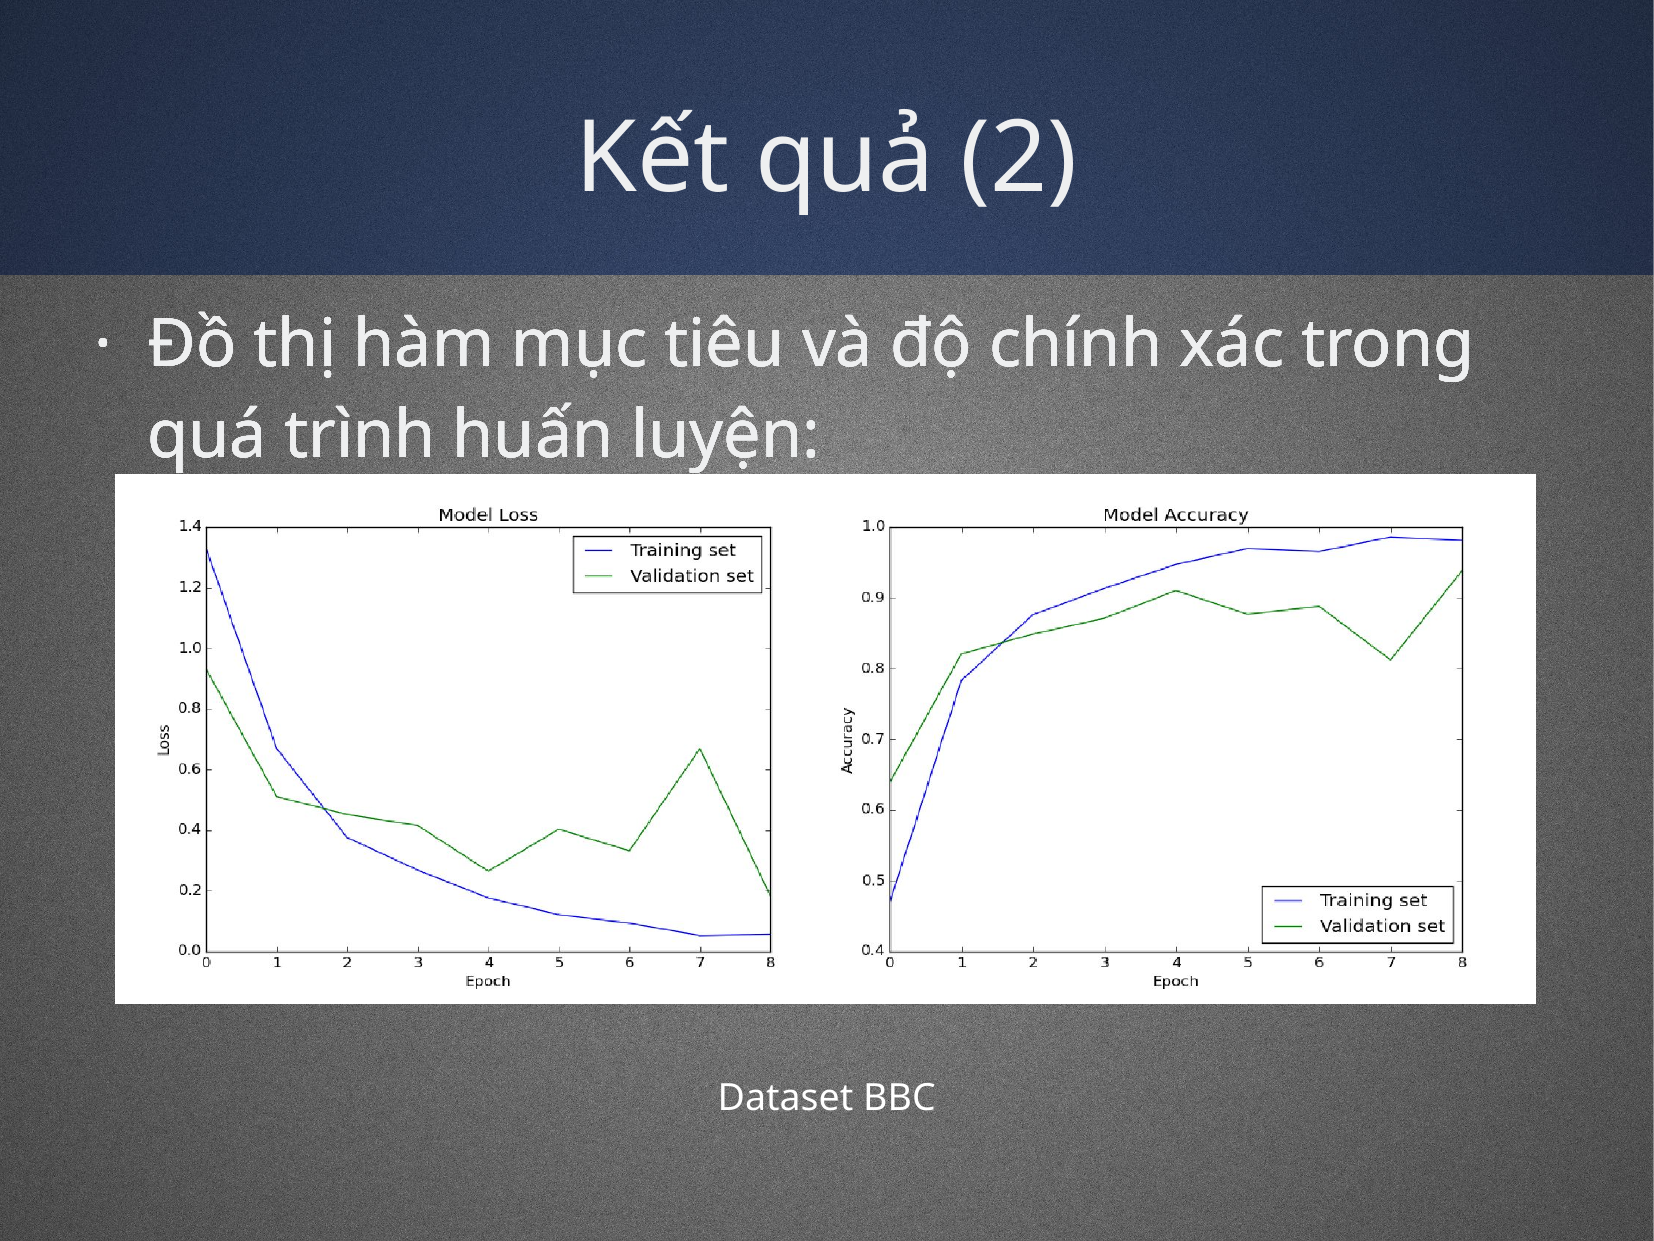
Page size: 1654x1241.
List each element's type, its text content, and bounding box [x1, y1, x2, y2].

title Kết quả (2) [82, 49, 1571, 257]
text_box Dataset BBC [206, 1063, 1447, 1123]
list Đồ thị hàm mục tiêu và độ chính xác trong quá trình huấn luyện [76, 295, 1566, 452]
picture [0, 0, 1654, 1241]
